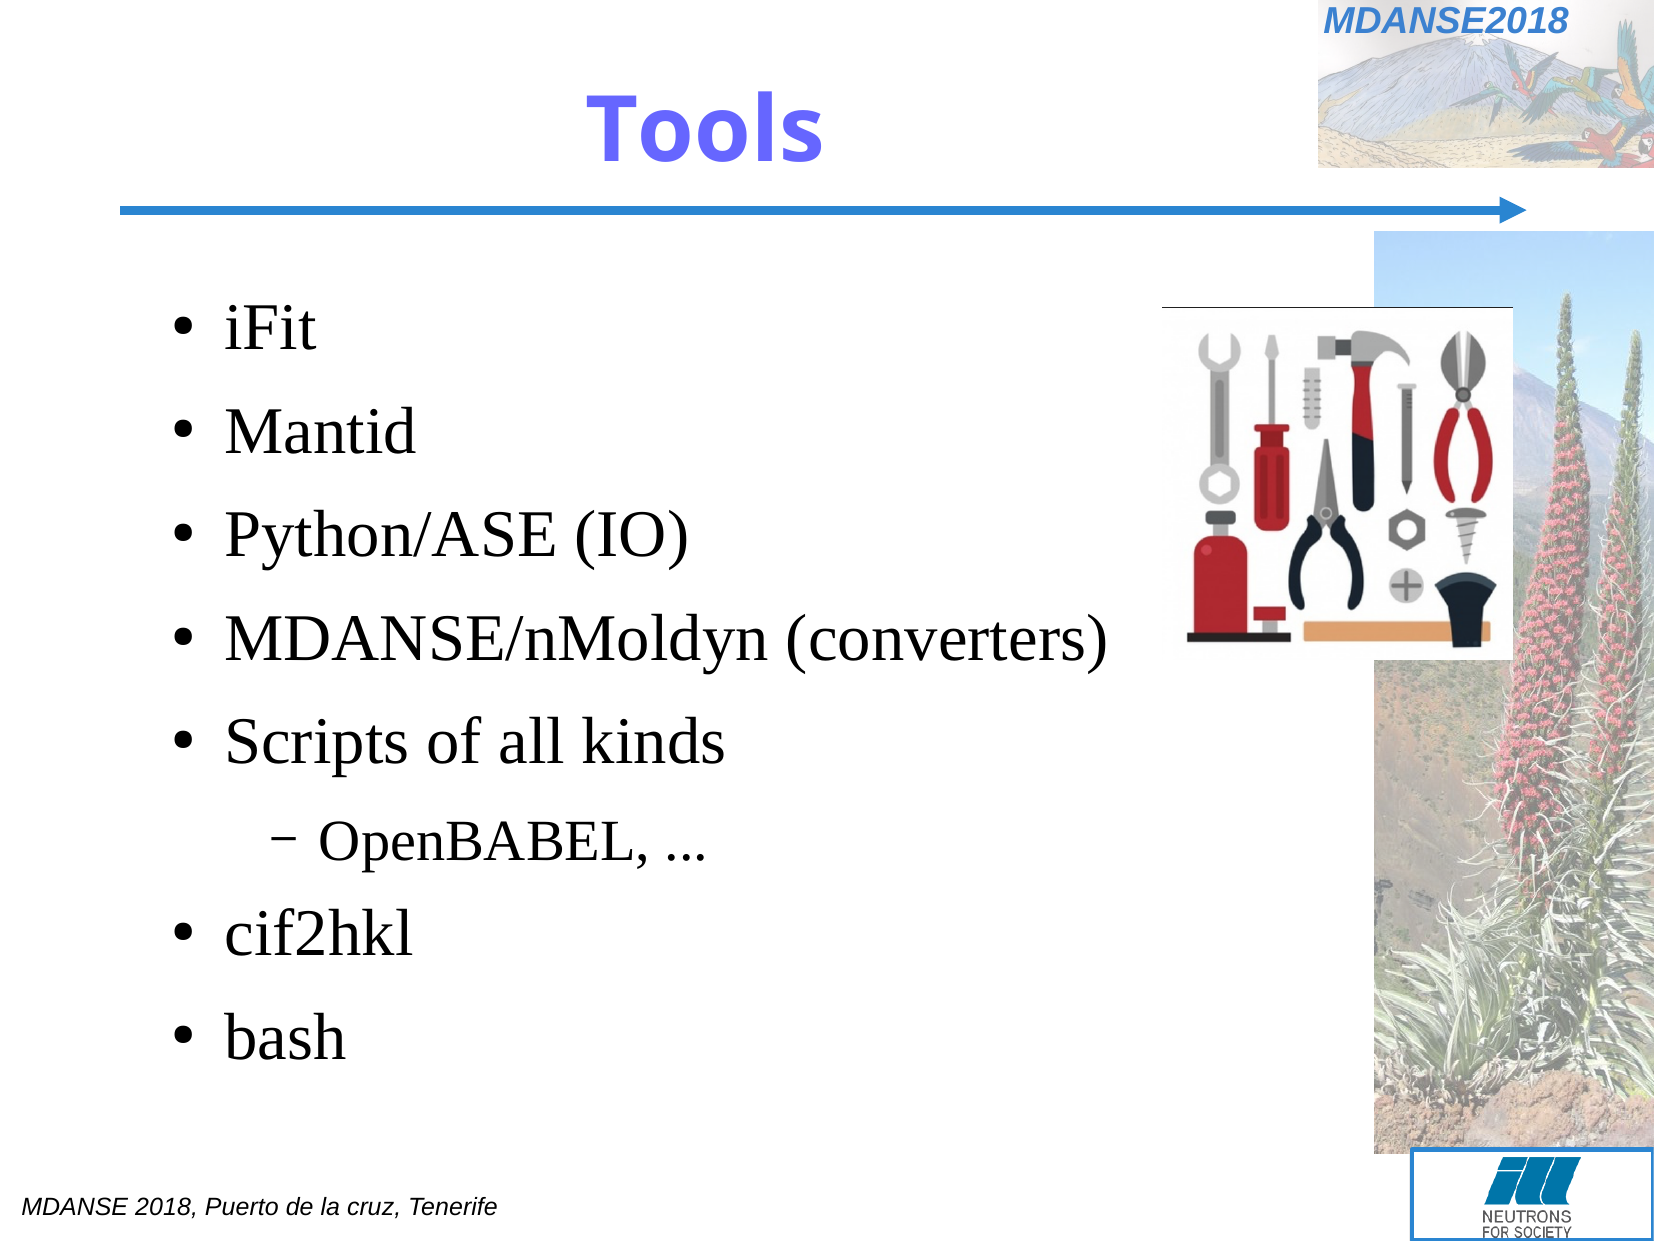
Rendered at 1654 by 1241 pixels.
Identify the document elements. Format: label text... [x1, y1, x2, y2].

picture [1162, 307, 1513, 660]
list iFit Mantid Python/ASE (IO) MDANSE/nMoldyn (converters) Scripts of all kinds OpenBABEL, ... cif2hkl bash [82, 290, 1571, 1074]
title Tools [82, 49, 1328, 203]
picture [1479, 1153, 1583, 1241]
